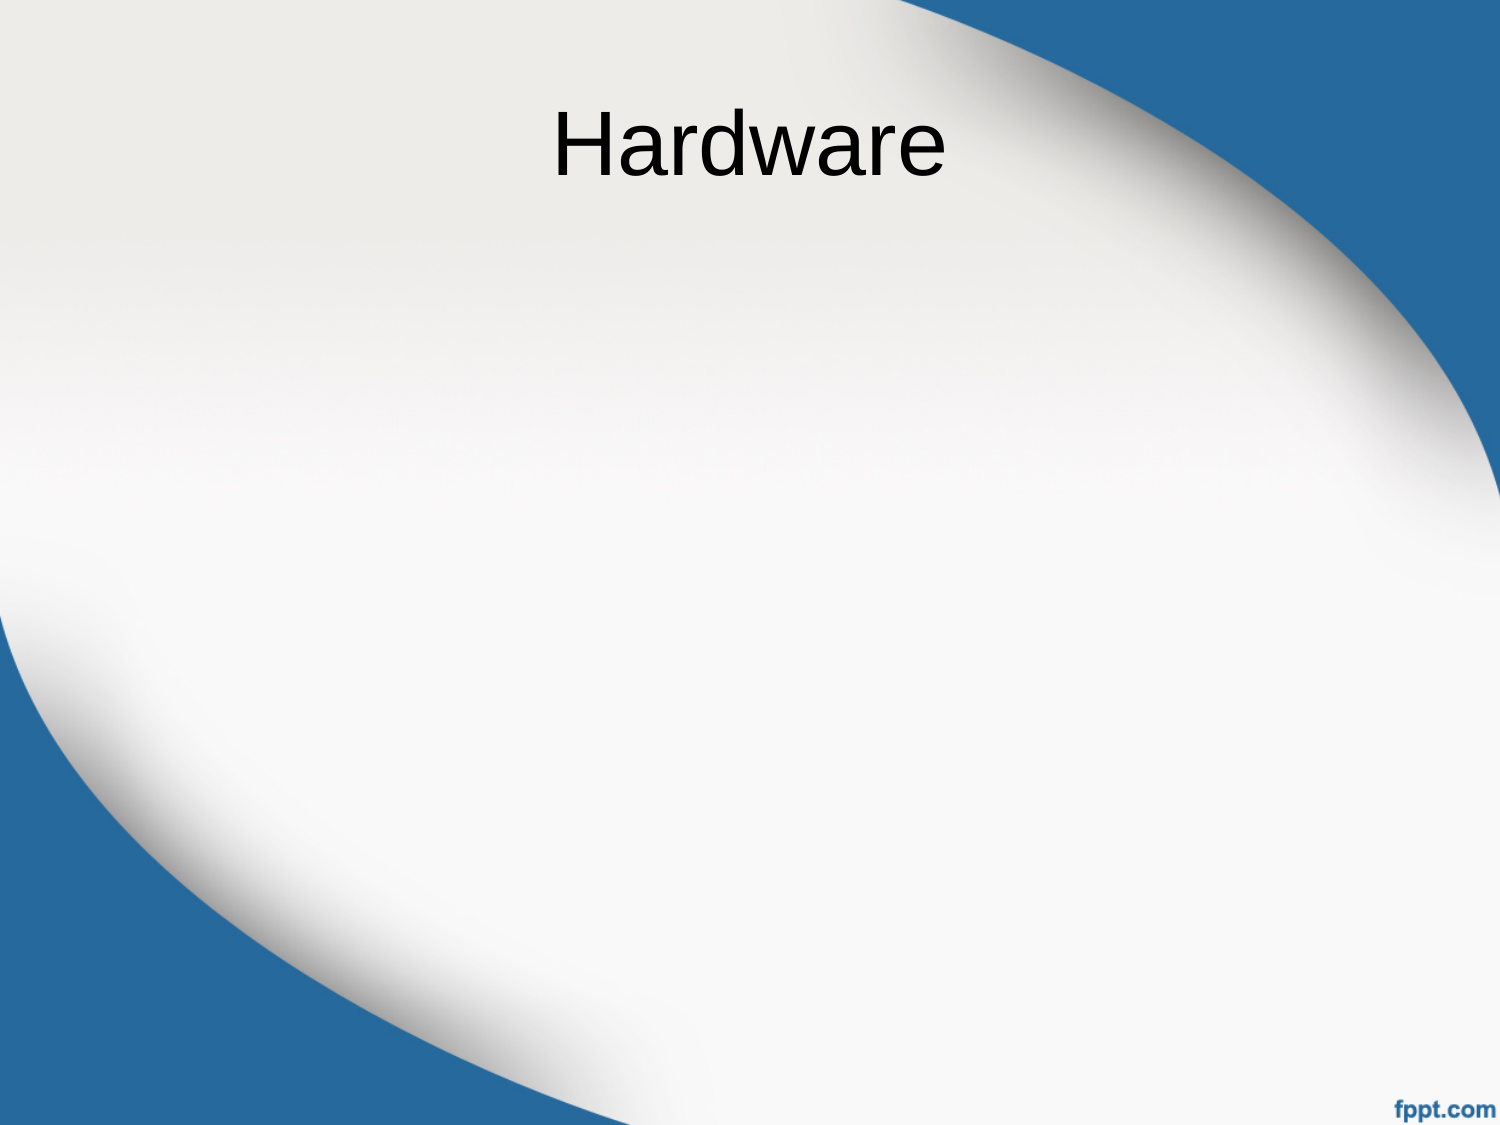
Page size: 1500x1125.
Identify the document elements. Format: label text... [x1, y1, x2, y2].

picture [0, 0, 1500, 1125]
title Hardware [75, 21, 1426, 257]
